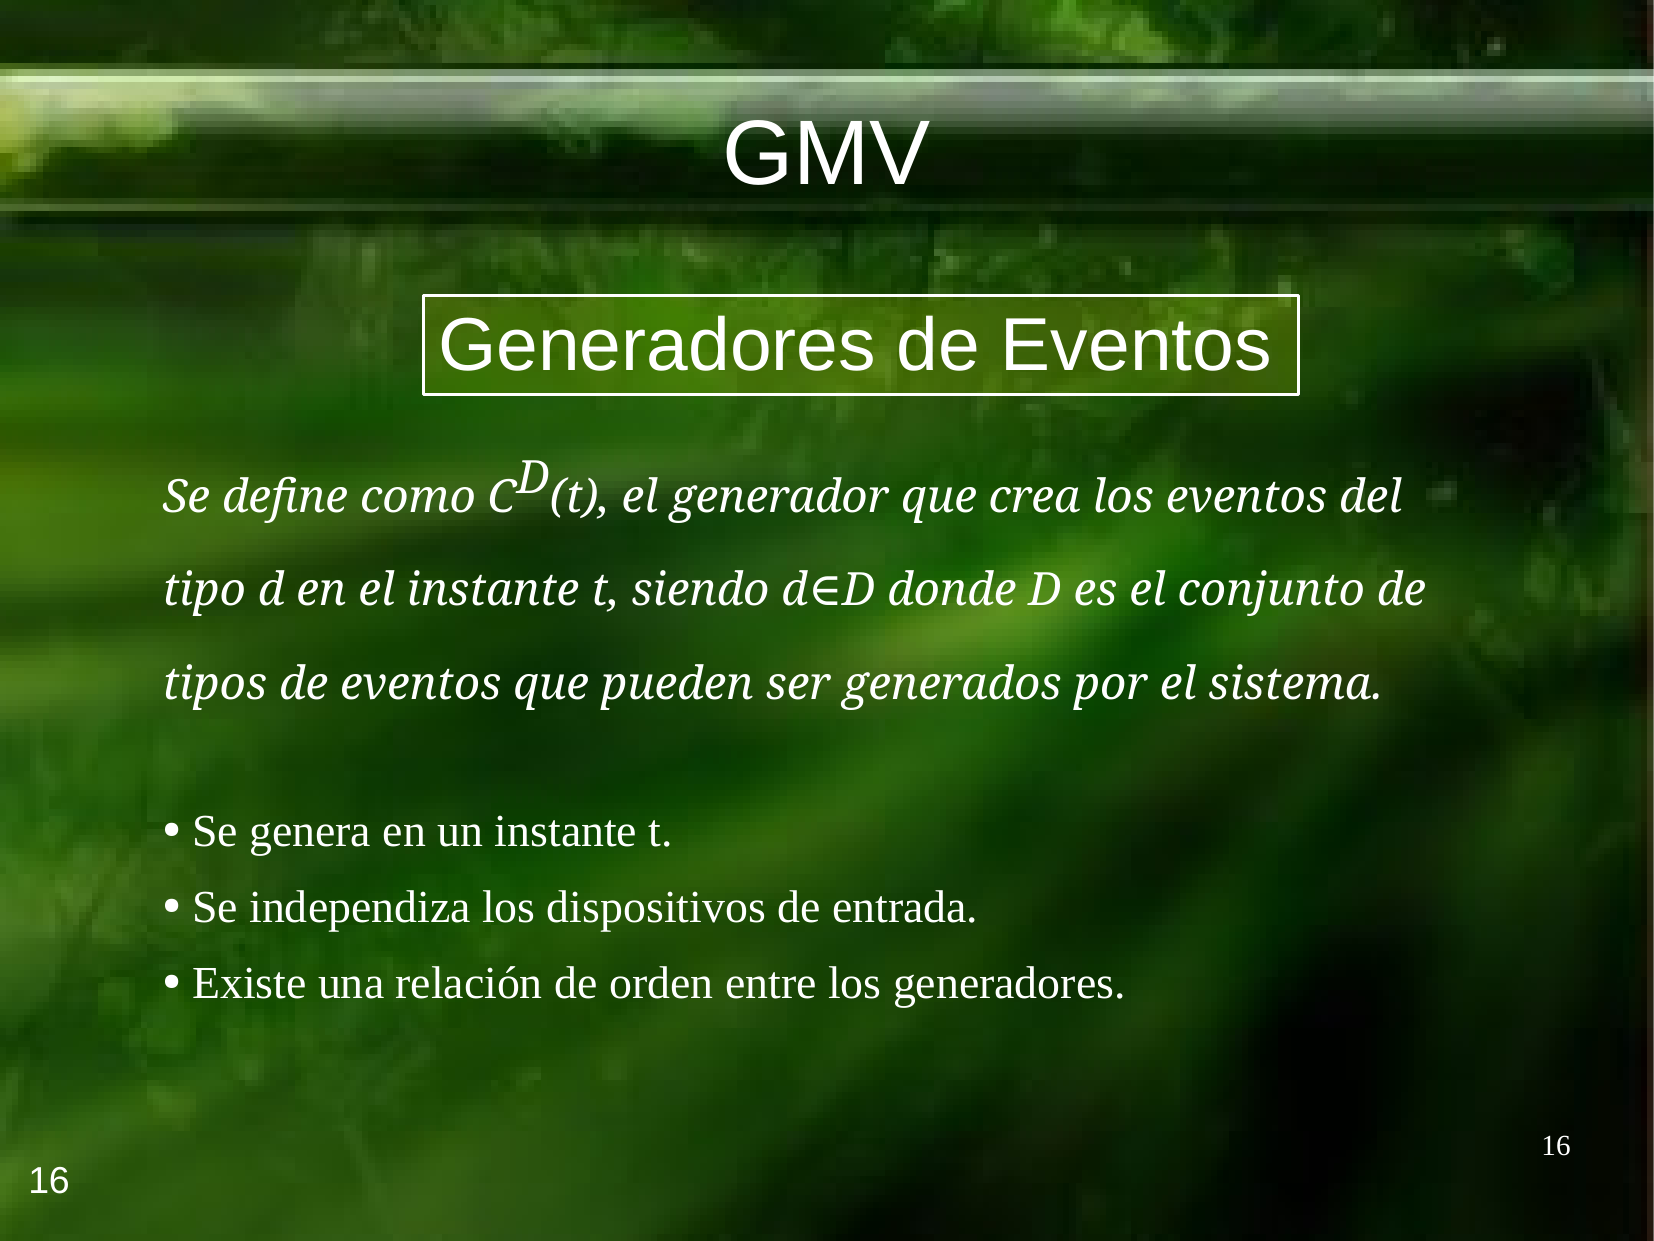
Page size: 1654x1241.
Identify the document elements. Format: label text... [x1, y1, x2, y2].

text_box Se define como CD(t), el generador que crea los eventos del tipo d en el instante t, siendo d∈D donde D es el conjunto de tipos de eventos que pueden ser generados por el sistema. [147, 437, 1477, 680]
title GMV [82, 56, 1571, 250]
text_box Generadores de Eventos [423, 295, 1299, 395]
picture [0, 0, 1654, 1241]
text_box Se genera en un instante t. Se independiza los dispositivos de entrada. Existe una relación de orden entre los generadores. [147, 785, 1536, 1003]
text_box <número> [13, 1151, 214, 1222]
